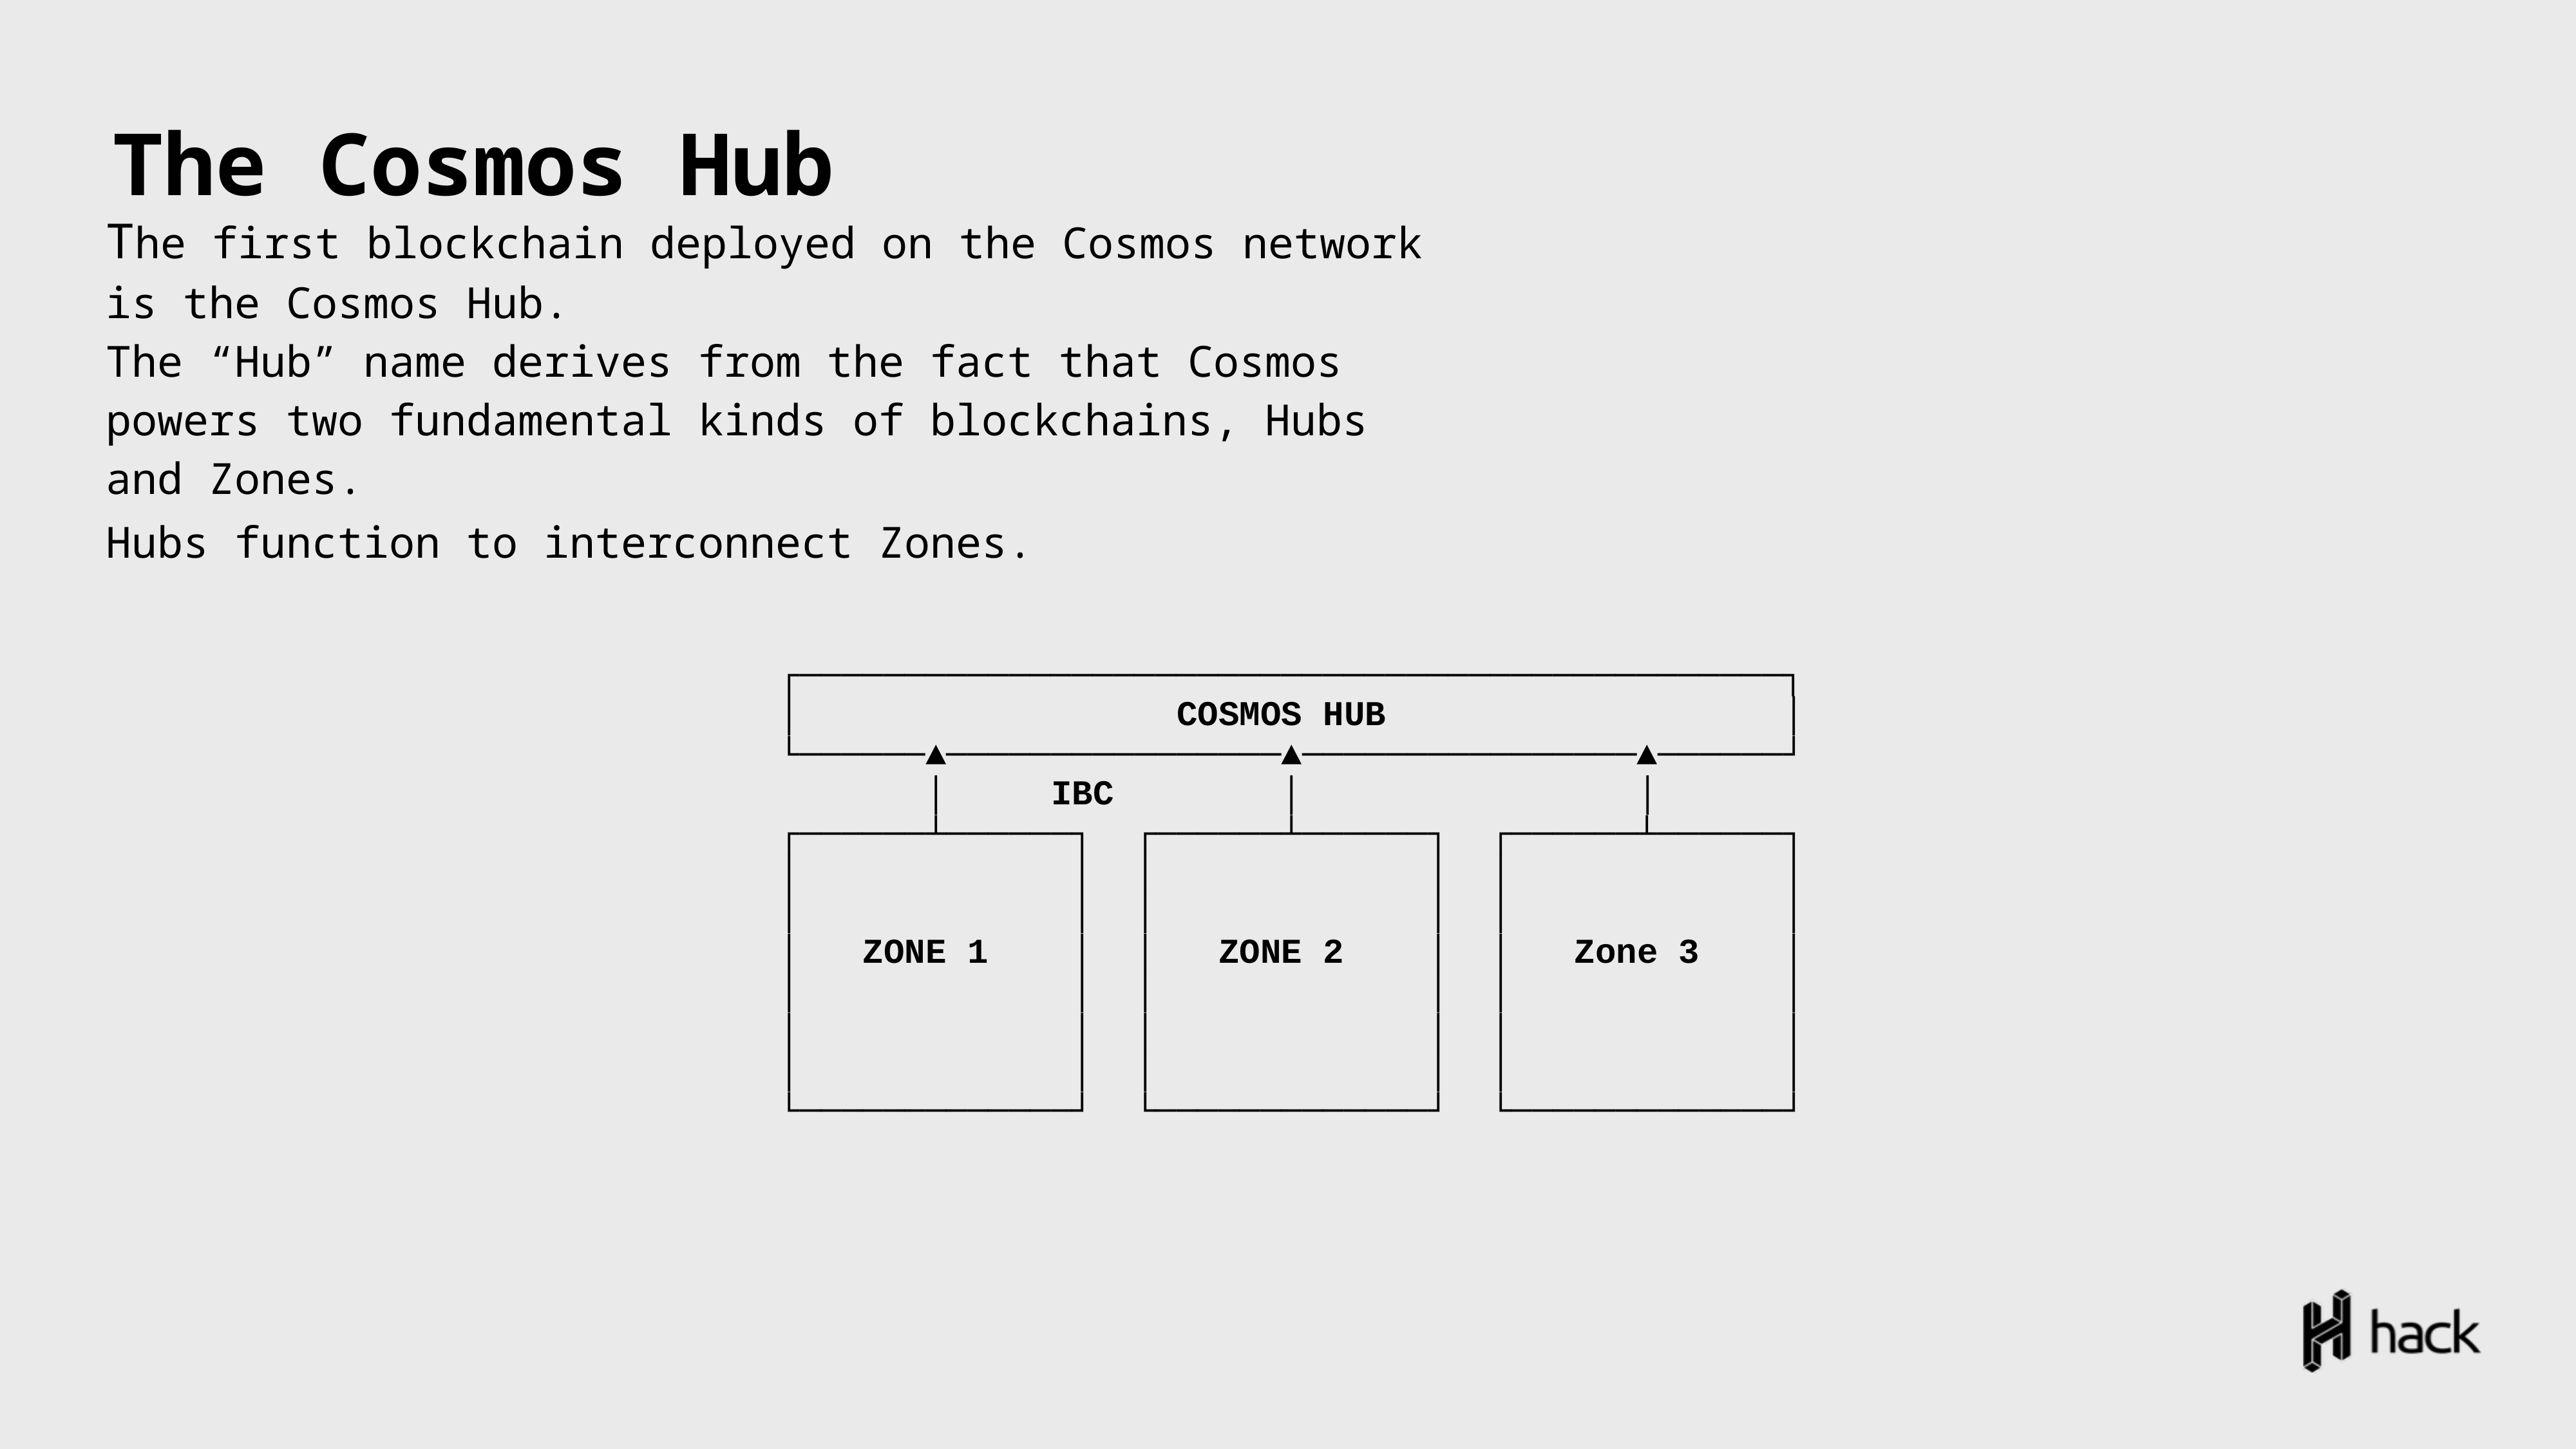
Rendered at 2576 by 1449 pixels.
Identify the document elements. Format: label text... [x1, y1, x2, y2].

text_box The first blockchain deployed on the Cosmos network is the Cosmos Hub. The “Hub” name derives from the fact that Cosmos powers two fundamental kinds of blockchains, Hubs and Zones. Hubs function to interconnect Zones. [97, 169, 1450, 677]
title The Cosmos Hub [112, 112, 2461, 213]
text_box ┌───────────────────────────────────────────────┐ │ COSMOS HUB │ └──────▲────────────────▲────────────────▲──────┘ │ IBC │ │ ┌──────┴──────┐ ┌──────┴──────┐ ┌──────┴──────┐ │ │ │ │ │ │ │ │ │ │ │ │ │ ZONE 1 │ │ ZONE 2 │ │ Zone 3 │ │ │ │ │ │ │ │ │ │ │ │ │ │ │ │ │ │ │ └─────────────┘ └─────────────┘ └─────────────┘ [748, 652, 1860, 1160]
picture [2302, 1288, 2481, 1374]
